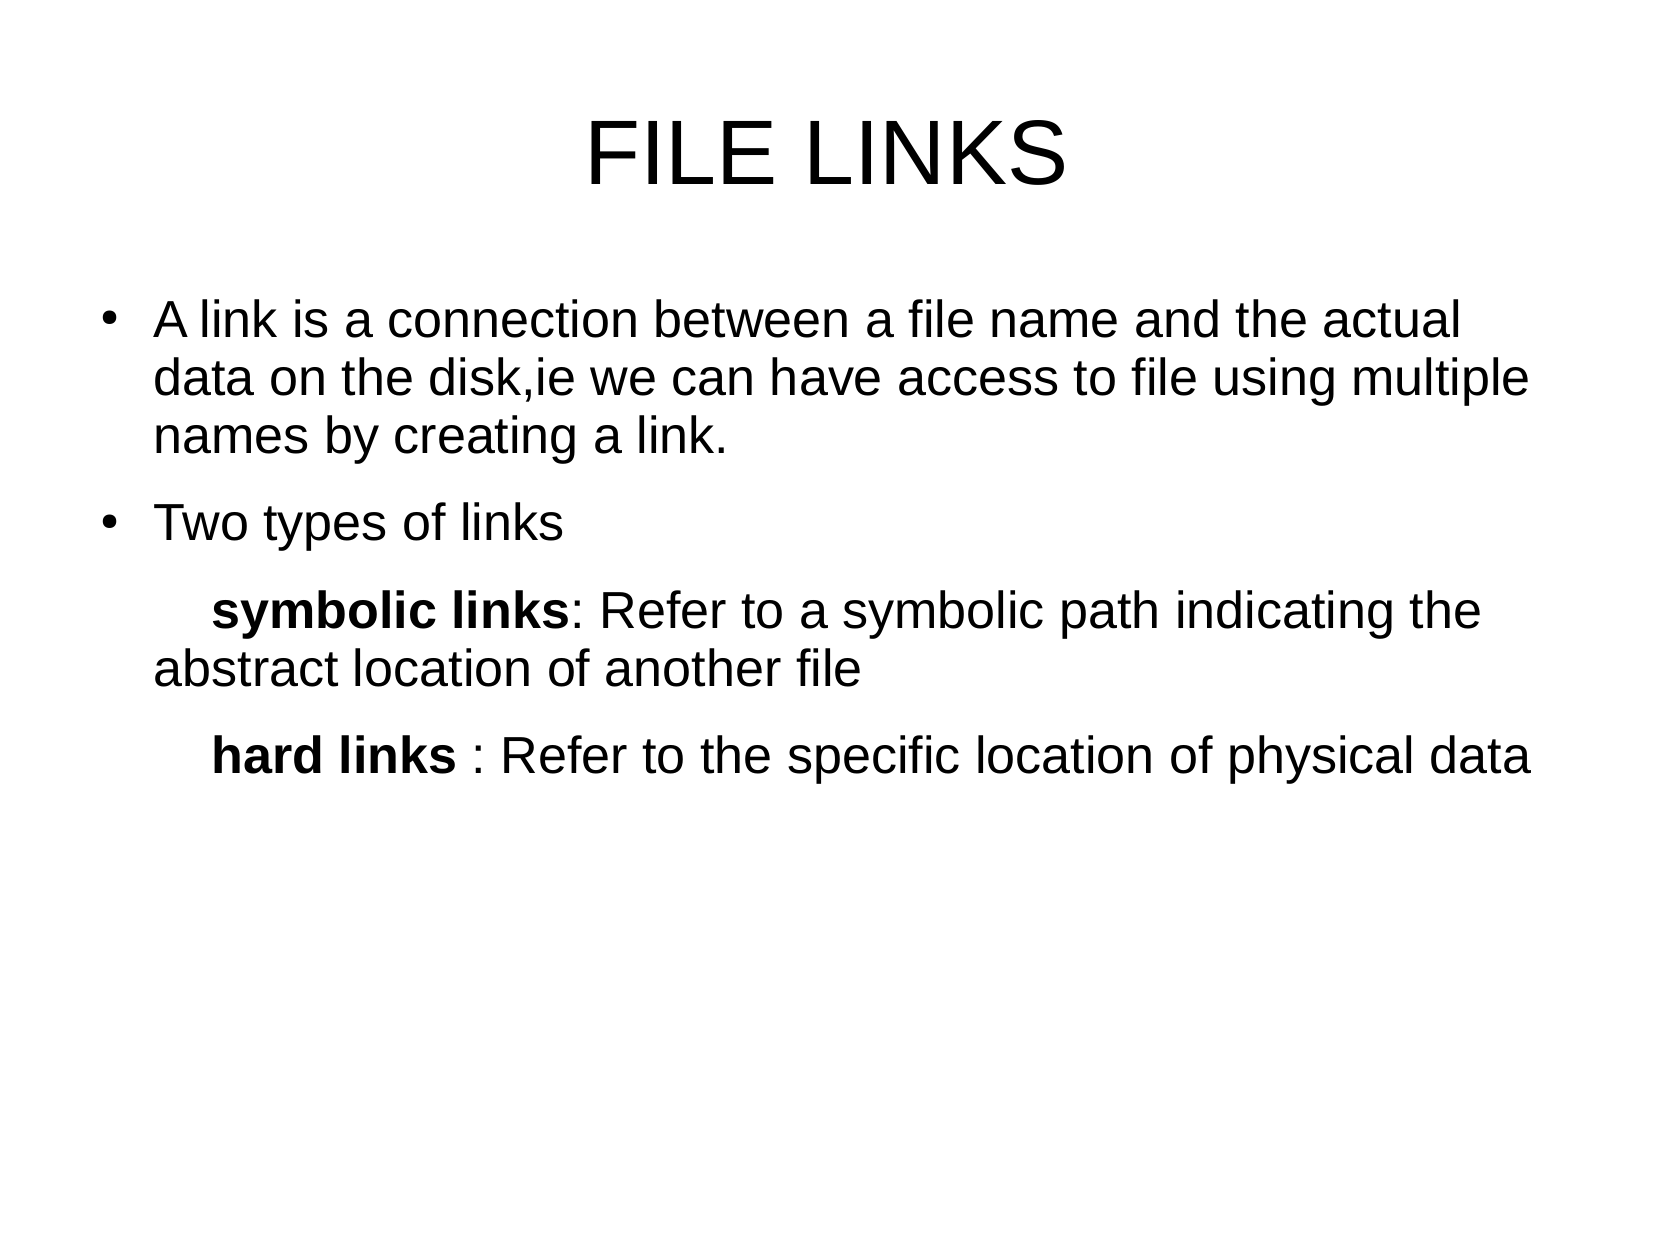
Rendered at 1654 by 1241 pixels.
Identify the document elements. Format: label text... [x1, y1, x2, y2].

title FILE LINKS [82, 49, 1571, 257]
list A link is a connection between a file name and the actual data on the disk,ie we can have access to file using multiple names by creating a link. Two types of links symbolic links: Refer to a symbolic path indicating the abstract location of another file hard links : Refer to the specific location of physical data [82, 290, 1571, 1104]
